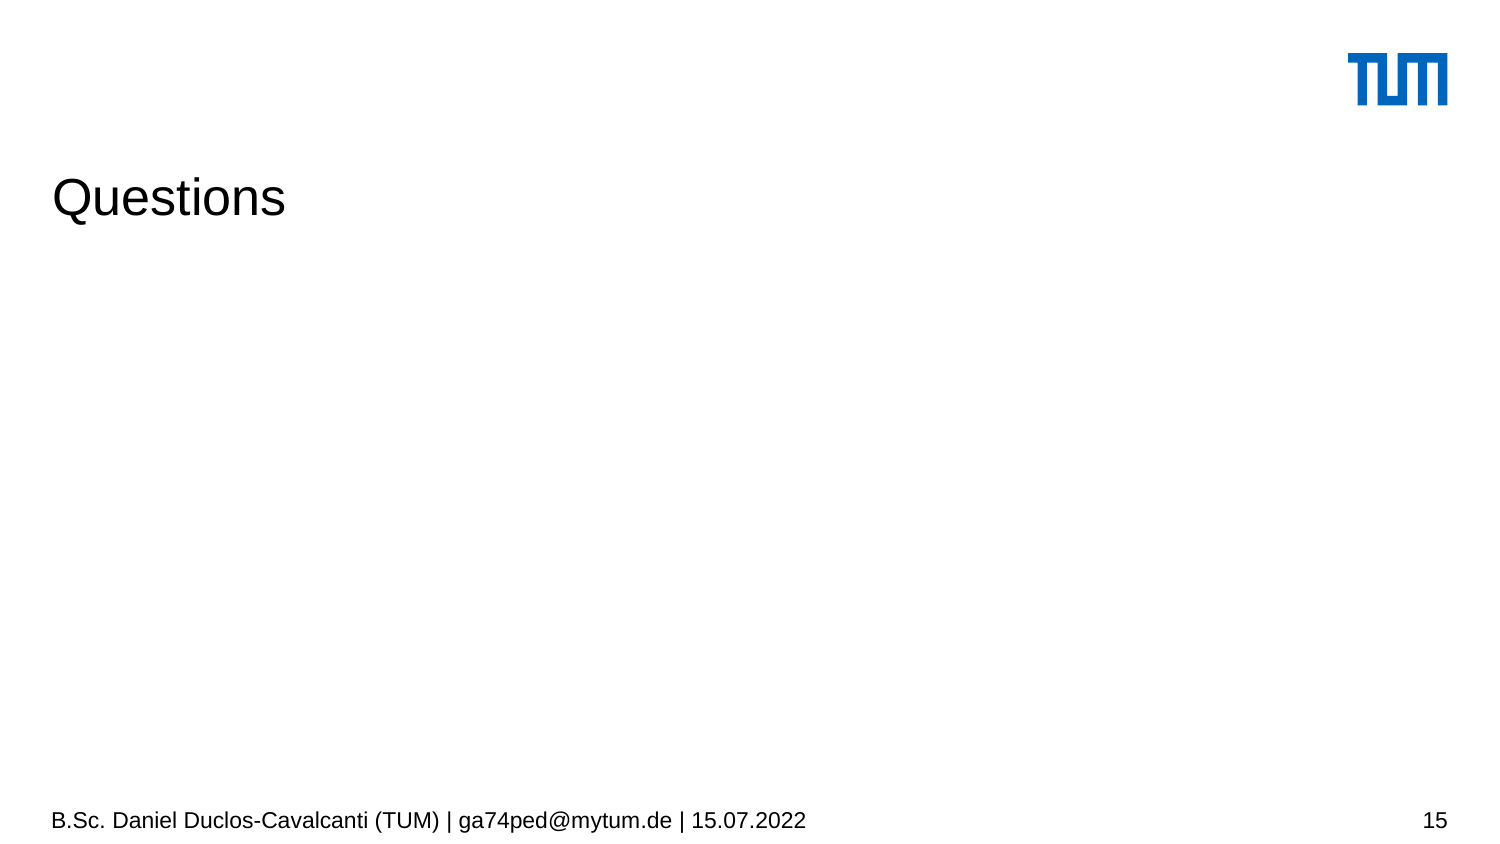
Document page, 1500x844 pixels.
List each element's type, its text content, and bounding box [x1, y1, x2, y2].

footer B.Sc. Daniel Duclos-Cavalcanti (TUM) | ga74ped@mytum.de | 15.07.2022 [51, 796, 1112, 842]
title Questions [52, 159, 1449, 227]
slide_number <number> [1112, 796, 1448, 842]
